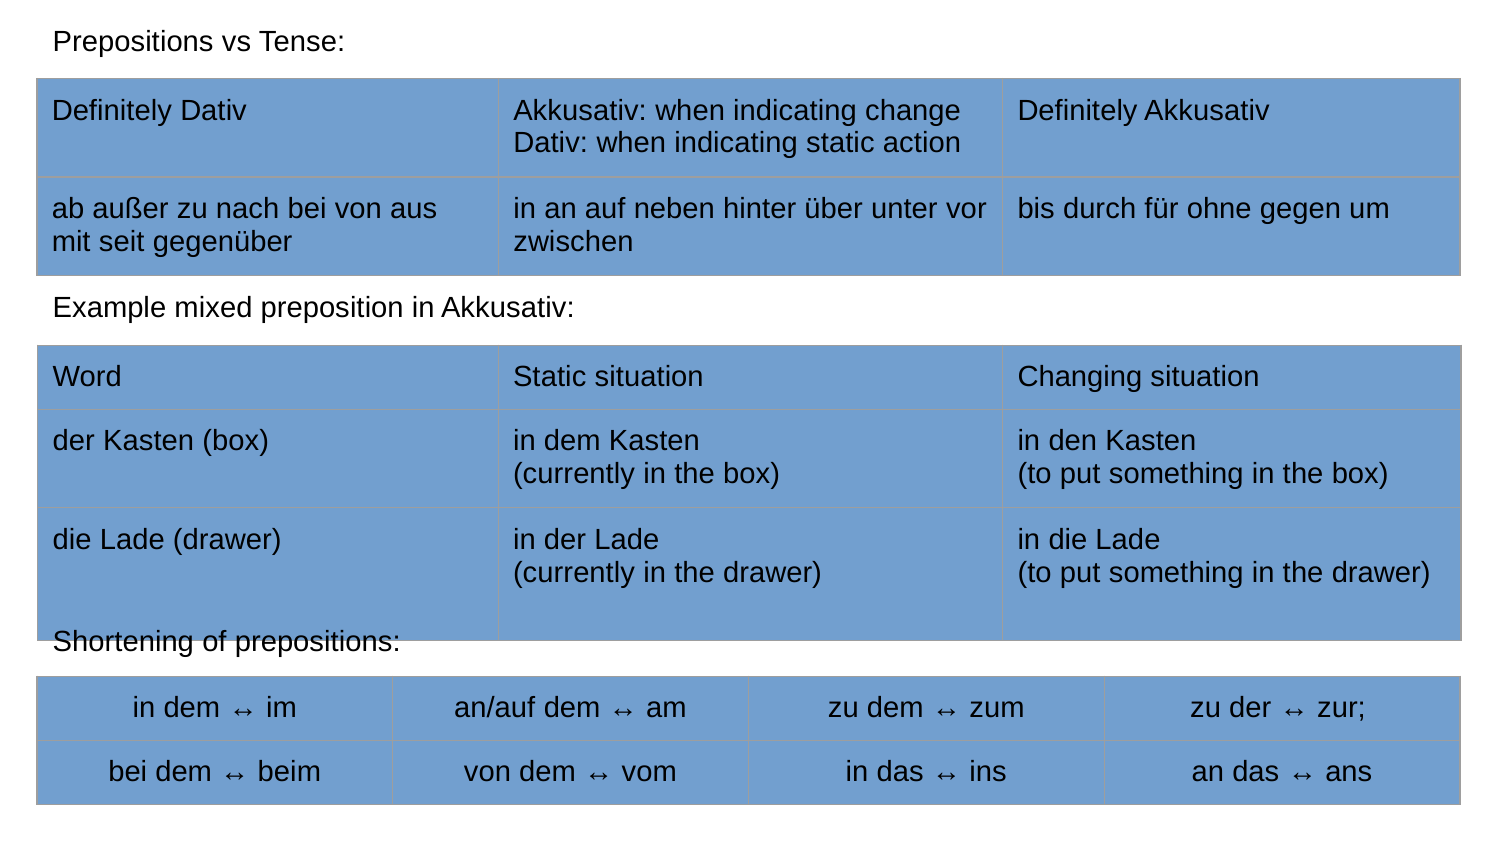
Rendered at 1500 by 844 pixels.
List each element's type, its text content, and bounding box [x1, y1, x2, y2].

table_header Akkusativ: when indicating change Dativ: when indicating static action [499, 79, 1002, 176]
table_cell bis durch für ohne gegen um [1003, 178, 1459, 275]
table_cell in die Lade (to put something in the drawer) [1003, 508, 1460, 640]
table_cell in das ↔ ins [749, 741, 1104, 804]
table_header Definitely Akkusativ [1003, 79, 1459, 176]
table_header an/auf dem ↔ am [393, 677, 748, 740]
table_cell in den Kasten (to put something in the box) [1003, 410, 1460, 507]
text_box Prepositions vs Tense: [37, 7, 591, 79]
table_cell in dem Kasten (currently in the box) [499, 410, 1002, 507]
table_header zu dem ↔ zum [749, 677, 1104, 740]
table_cell der Kasten (box) [38, 410, 498, 507]
table_header Definitely Dativ [38, 79, 498, 176]
table_cell in an auf neben hinter über unter vor zwischen [499, 178, 1002, 275]
table_cell von dem ↔ vom [393, 741, 748, 804]
table_header Changing situation [1003, 346, 1460, 409]
table_header Word [38, 346, 498, 409]
table_cell bei dem ↔ beim [38, 741, 392, 804]
table_header Static situation [499, 346, 1002, 409]
table_cell ab außer zu nach bei von aus mit seit gegenüber [38, 178, 498, 273]
table_cell an das ↔ ans [1105, 741, 1459, 804]
table_cell in der Lade (currently in the drawer) [499, 508, 1002, 640]
table_cell die Lade (drawer) [38, 508, 498, 607]
text_box Example mixed preposition in Akkusativ: [37, 273, 591, 345]
text_box Shortening of prepositions: [37, 607, 591, 676]
table_header zu der ↔ zur; [1105, 677, 1459, 740]
table_header in dem ↔ im [38, 677, 392, 740]
